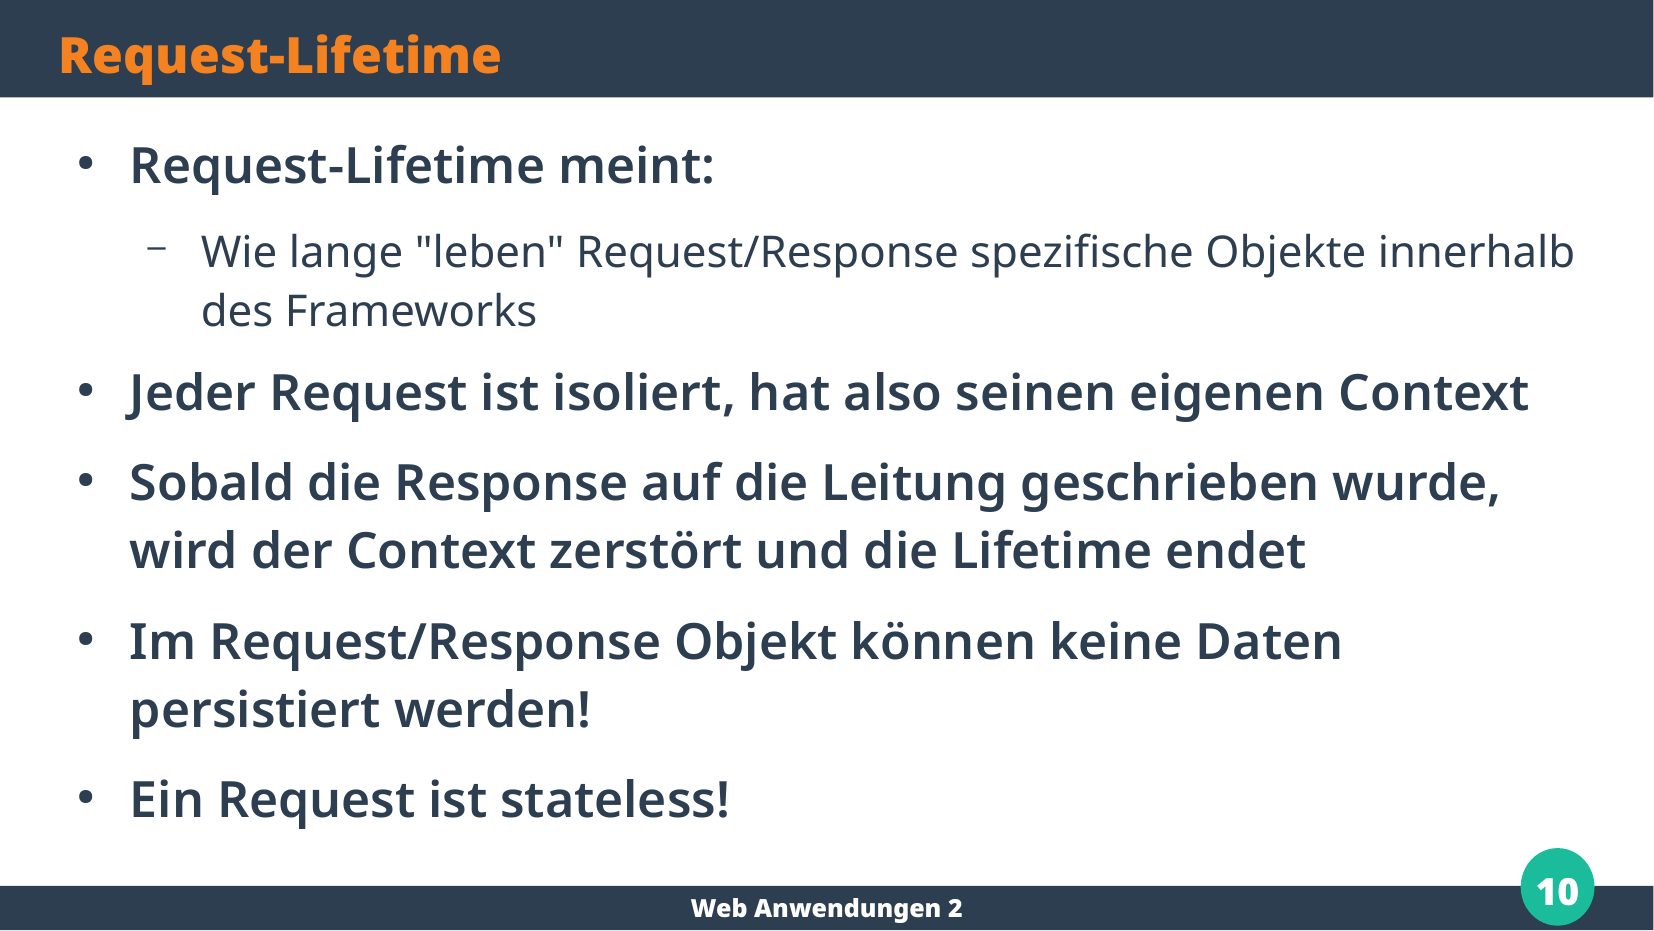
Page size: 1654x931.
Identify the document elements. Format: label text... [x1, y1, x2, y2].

title Request-Lifetime [59, 8, 1595, 89]
list Request-Lifetime meint: Wie lange "leben" Request/Response spezifische Objekte innerhalb des Frameworks Jeder Request ist isoliert, hat also seinen eigenen Context Sobald die Response auf die Leitung geschrieben wurde, wird der Context zerstört und die Lifetime endet Im Request/Response Objekt können keine Daten persistiert werden! Ein Request ist stateless! [59, 129, 1595, 864]
